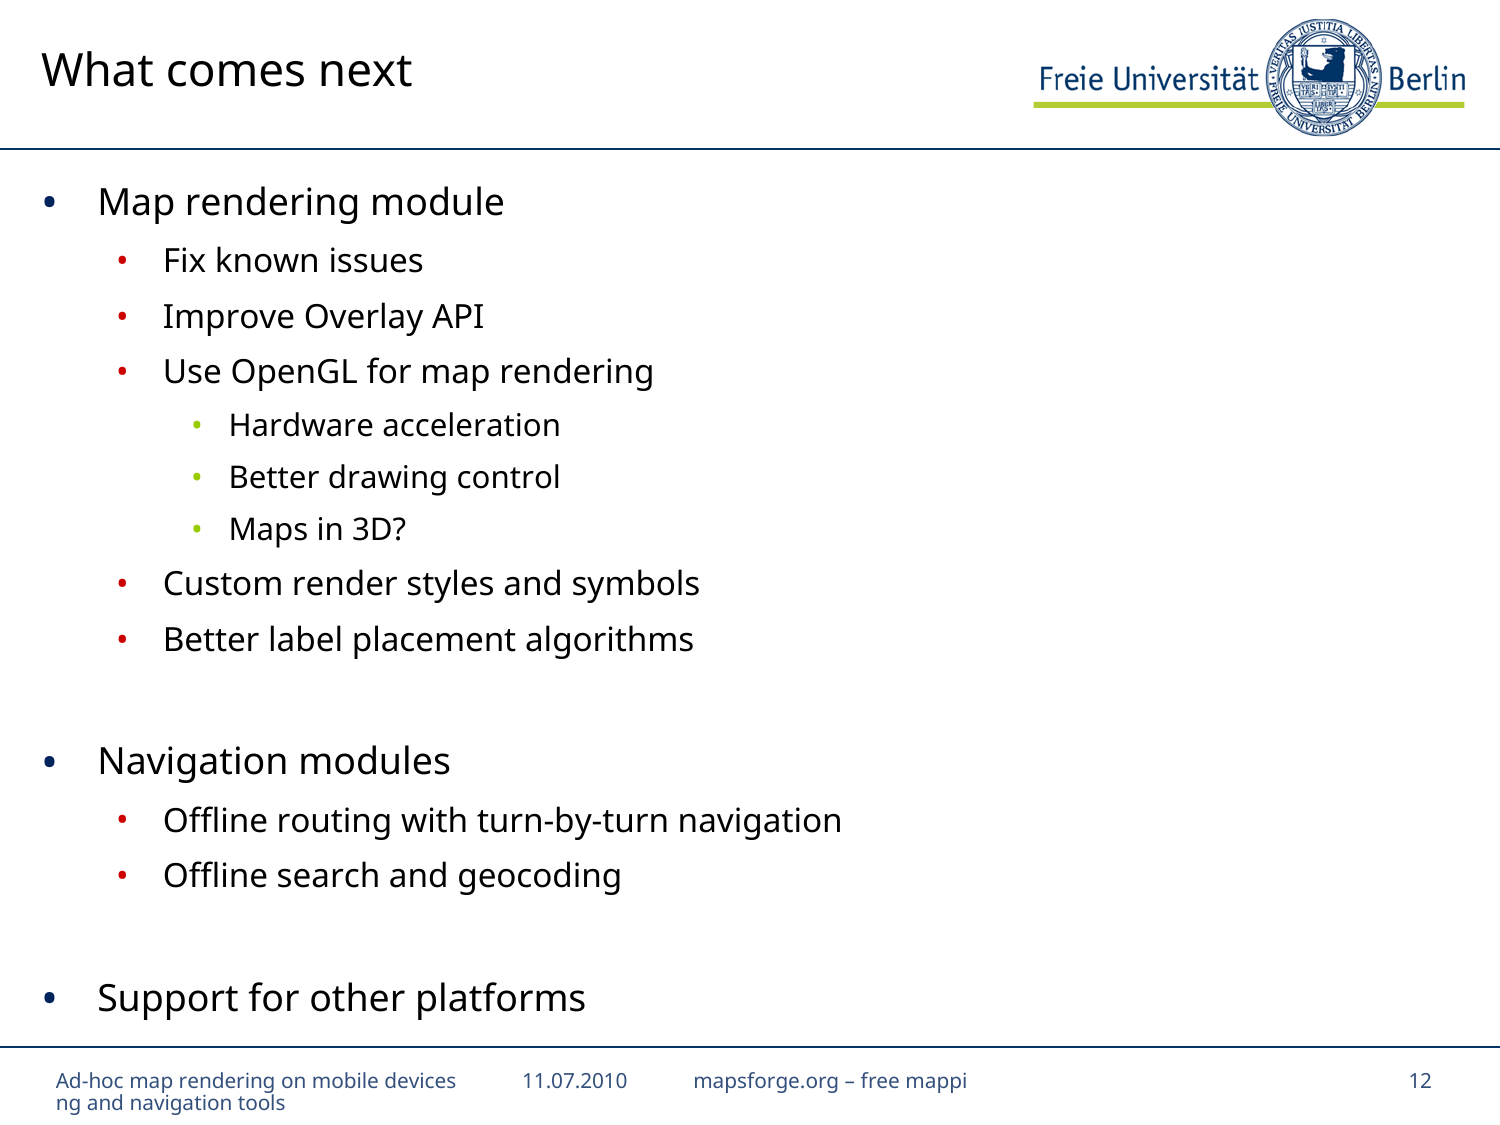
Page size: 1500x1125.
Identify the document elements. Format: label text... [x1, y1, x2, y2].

picture [1033, 19, 1470, 137]
title What comes next [41, 0, 1016, 138]
list Map rendering module Fix known issues Improve Overlay API Use OpenGL for map rendering Hardware acceleration Better drawing control Maps in 3D? Custom render styles and symbols Better label placement algorithms Navigation modules Offline routing with turn-by-turn navigation Offline search and geocoding Support for other platforms [41, 175, 1447, 948]
